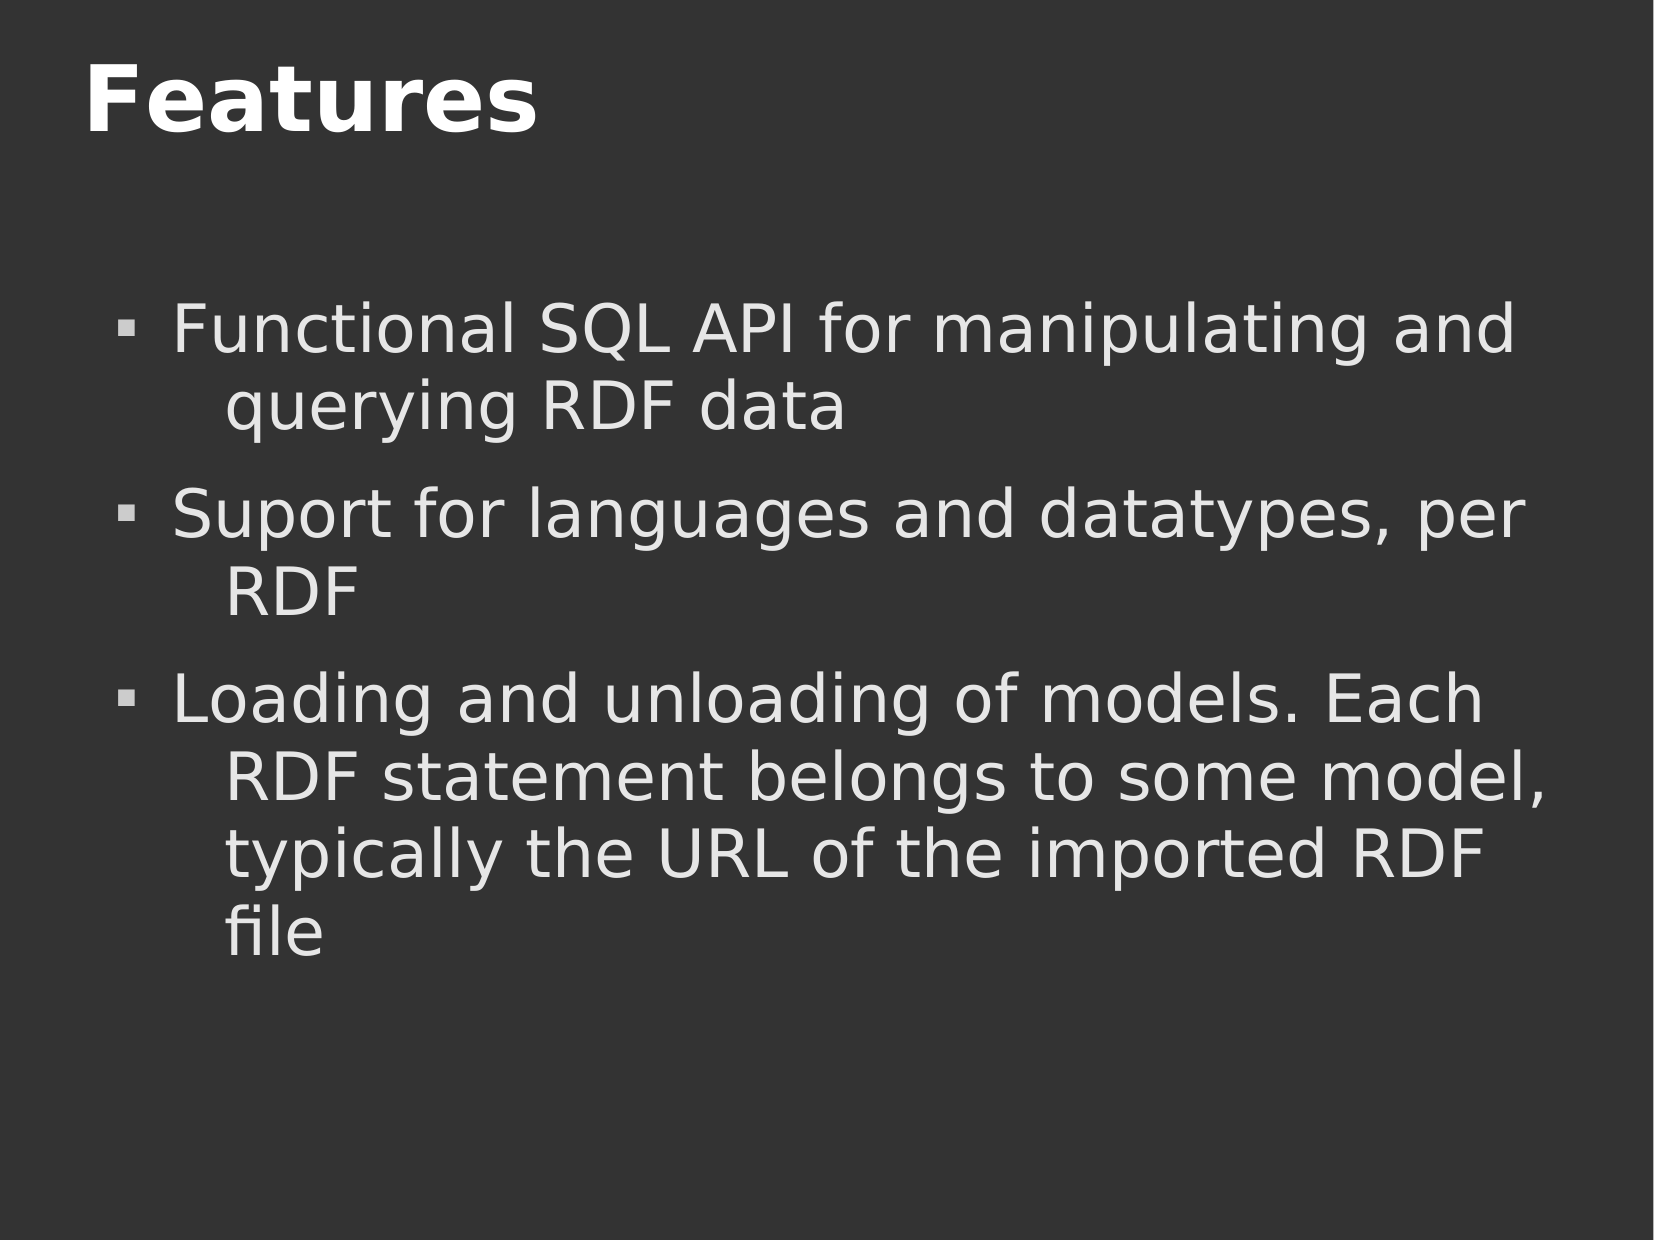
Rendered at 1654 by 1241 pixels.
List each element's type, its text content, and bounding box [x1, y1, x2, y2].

title Features [82, 46, 1571, 154]
list Functional SQL API for manipulating and querying RDF data Suport for languages and datatypes, per RDF Loading and unloading of models. Each RDF statement belongs to some model, typically the URL of the imported RDF file [82, 290, 1571, 1094]
